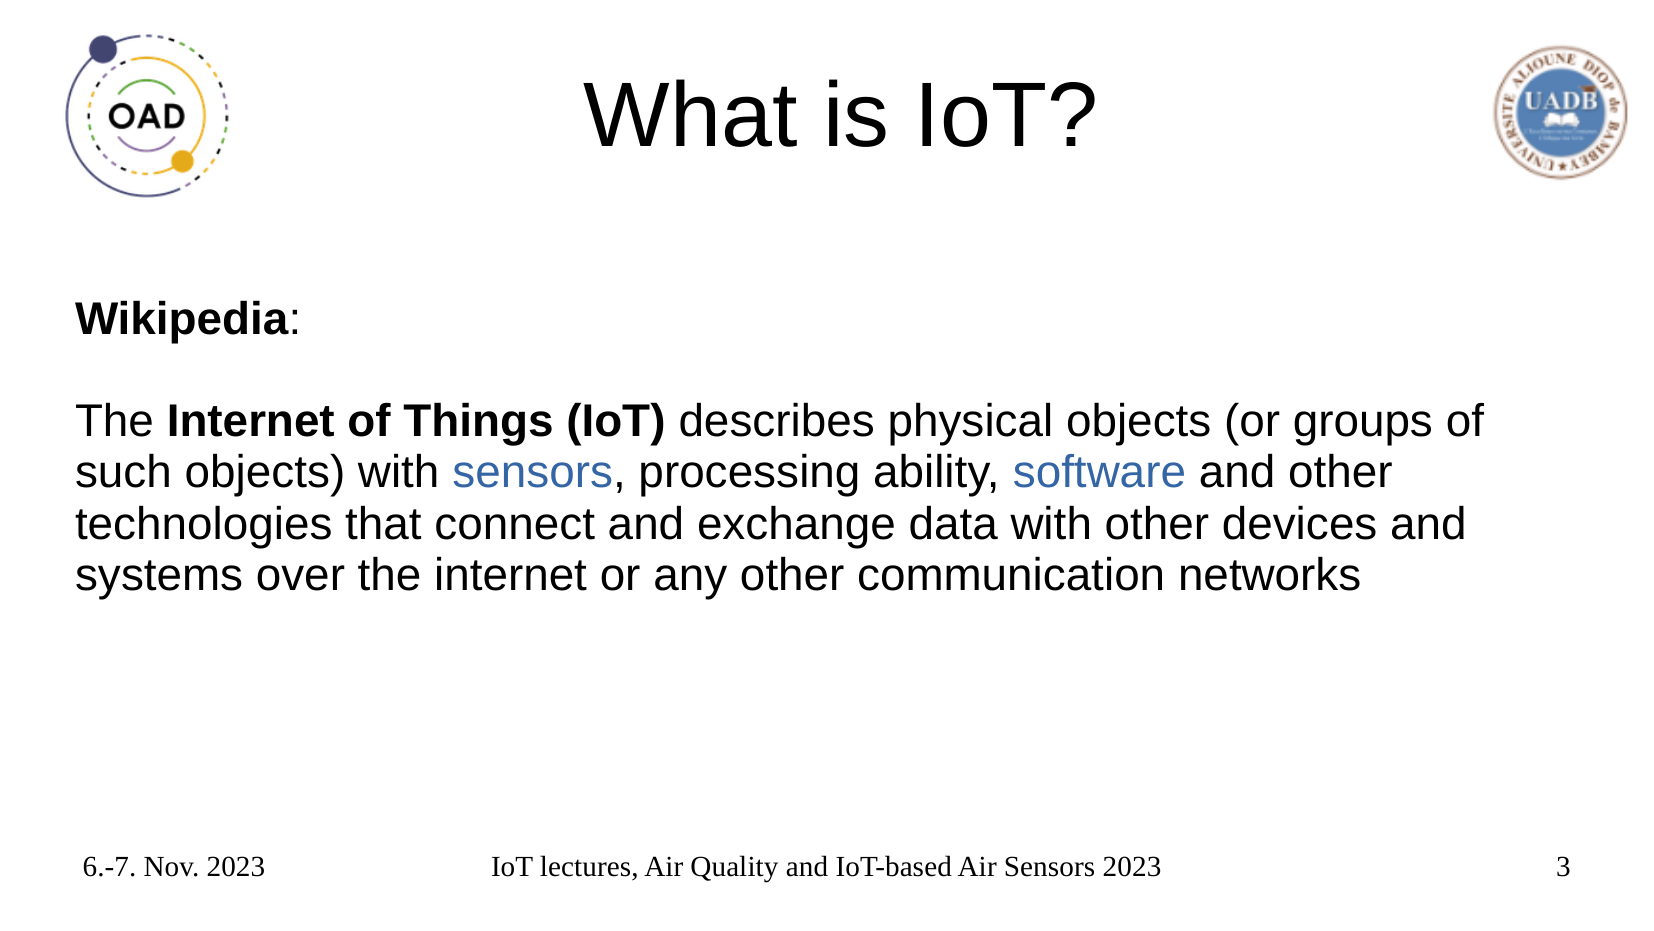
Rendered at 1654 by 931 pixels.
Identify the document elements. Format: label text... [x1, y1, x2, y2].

list Wikipedia: The Internet of Things (IoT) describes physical objects (or groups of such objects) with sensors, processing ability, software and other technologies that connect and exchange data with other devices and systems over the internet or any other communication networks [75, 292, 1564, 676]
picture [1482, 37, 1641, 188]
picture [25, 20, 263, 218]
title What is IoT? [257, 37, 1426, 193]
